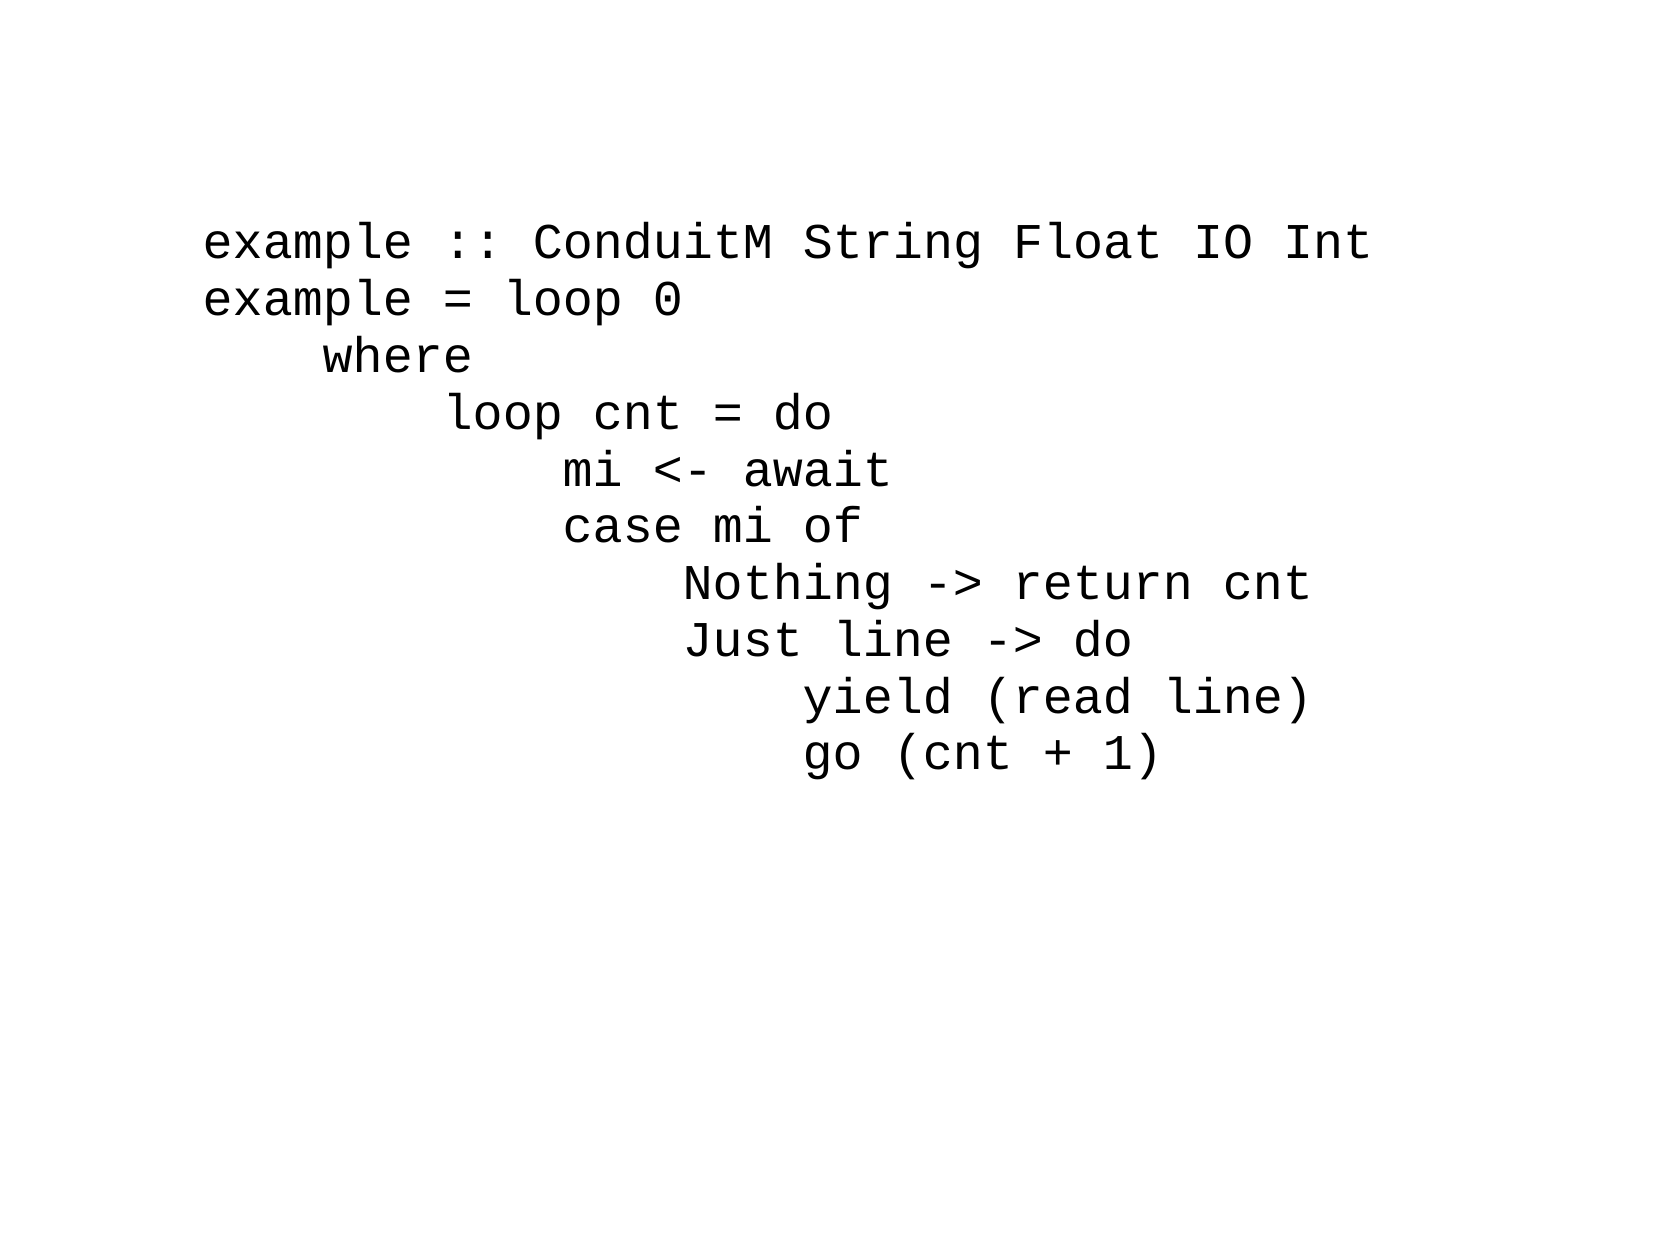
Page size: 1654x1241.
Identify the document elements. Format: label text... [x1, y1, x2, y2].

subtitle example :: ConduitM String Float IO Int example = loop 0 where loop cnt = do mi <- await case mi of Nothing -> return cnt Just line -> do yield (read line) go (cnt + 1) [82, 49, 1571, 1010]
